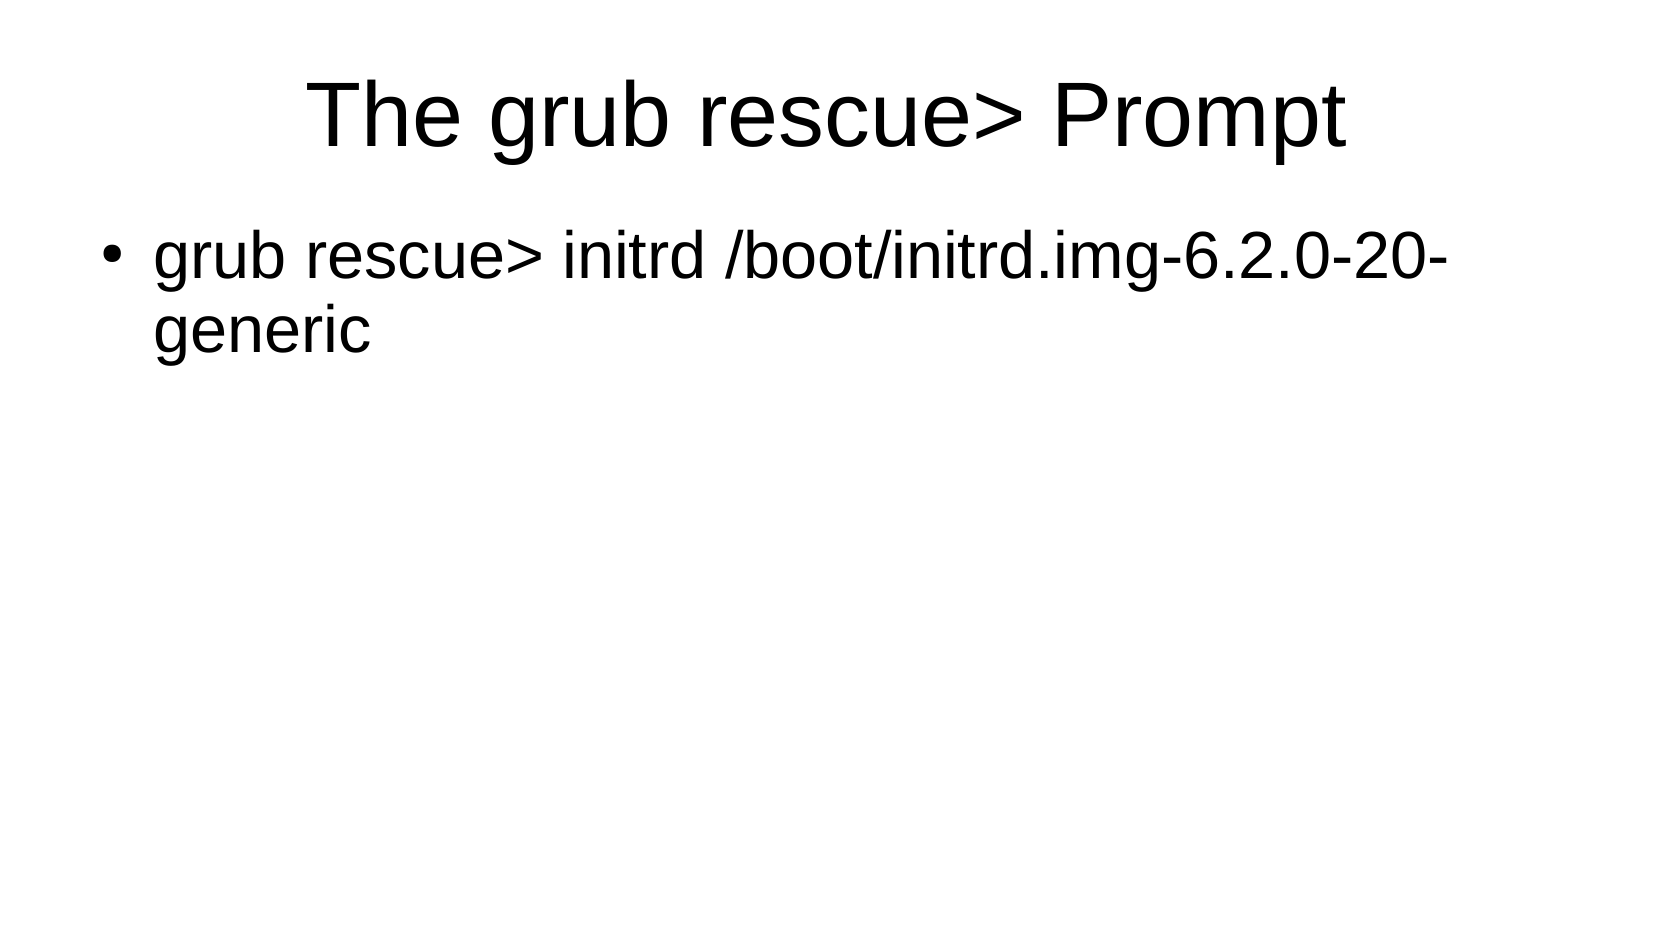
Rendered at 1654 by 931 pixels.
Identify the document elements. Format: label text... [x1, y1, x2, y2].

list grub rescue> initrd /boot/initrd.img-6.2.0-20-generic [82, 217, 1571, 758]
title The grub rescue> Prompt [82, 37, 1571, 193]
